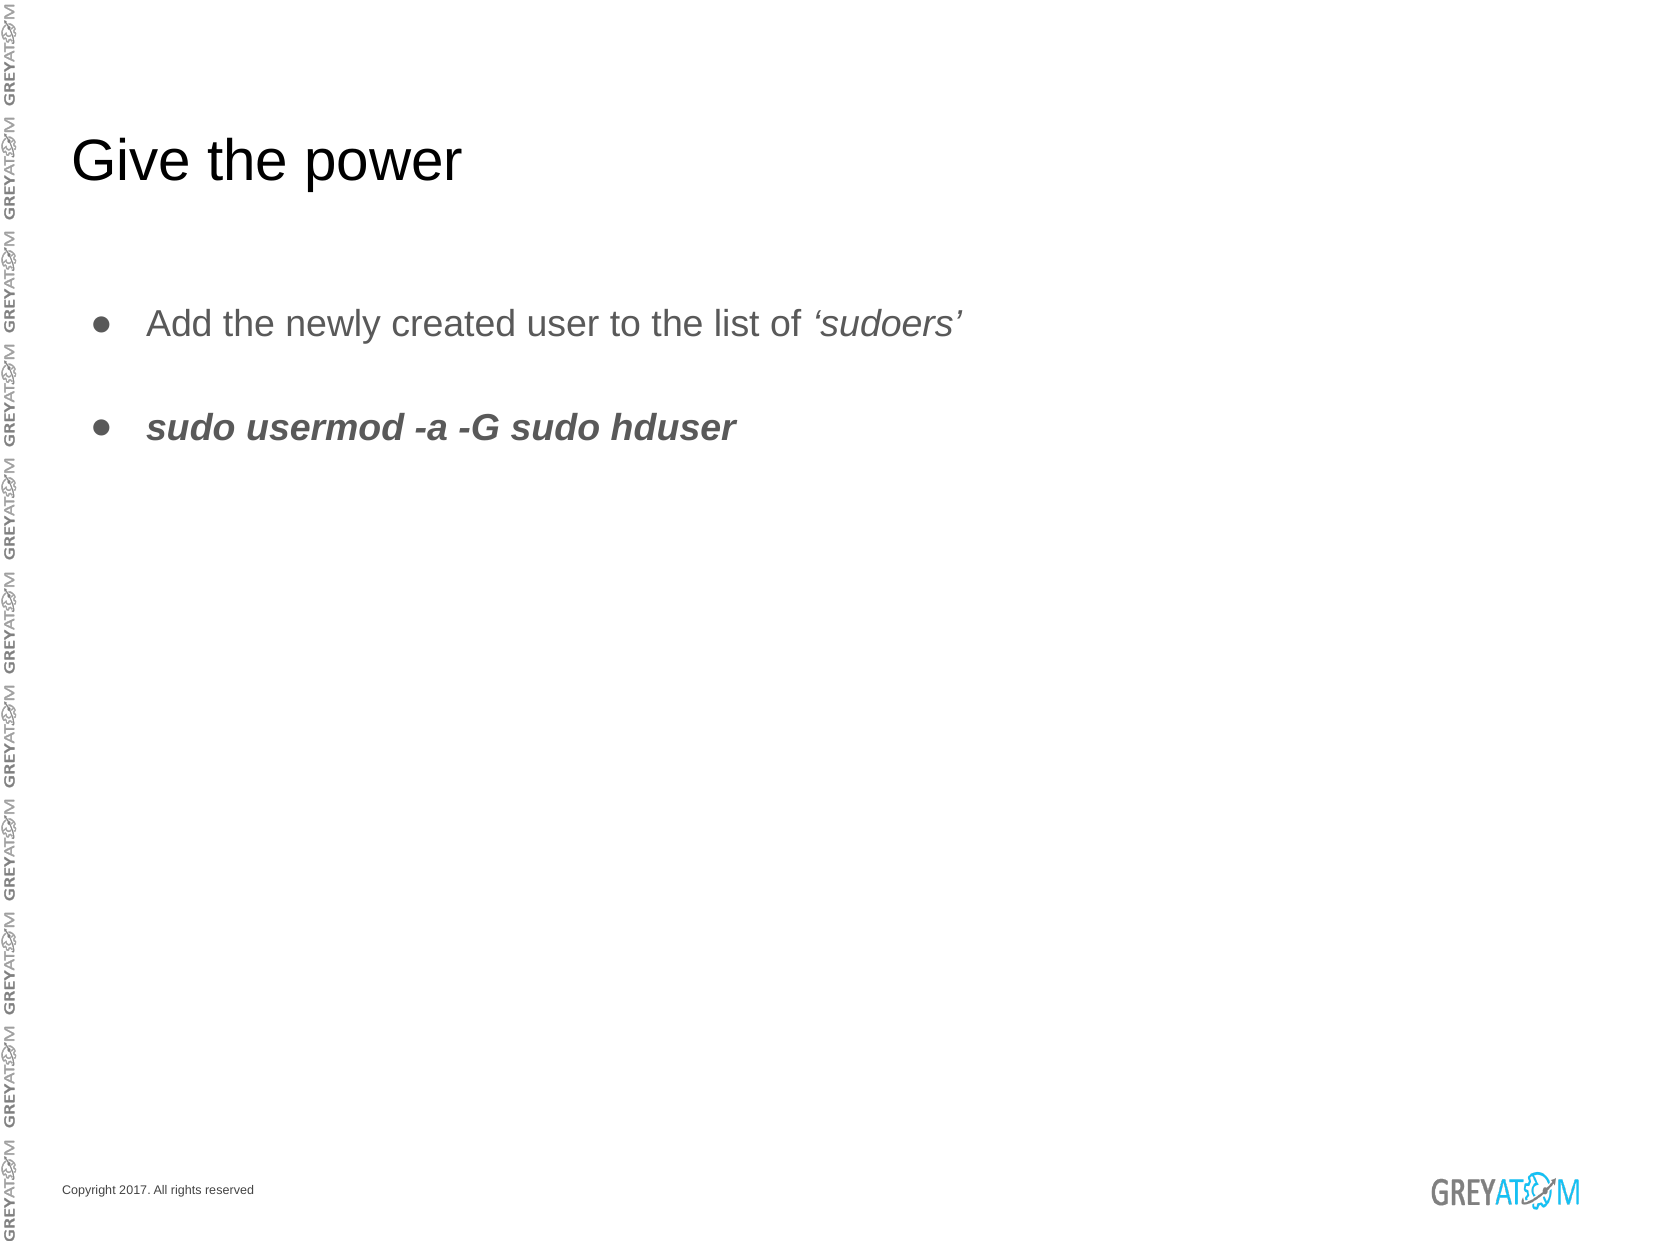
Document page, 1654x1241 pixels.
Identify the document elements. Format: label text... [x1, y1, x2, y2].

picture [1, 1140, 17, 1241]
picture [1, 685, 17, 788]
picture [1, 1026, 17, 1128]
picture [1, 799, 17, 901]
text_box Give the power [56, 107, 1597, 245]
picture [1, 4, 17, 106]
picture [1430, 1168, 1581, 1212]
picture [1, 231, 17, 333]
picture [1, 117, 17, 220]
text_box Add the newly created user to the list of ‘sudoers’ sudo usermod -a -G sudo hduser﻿ [56, 277, 1597, 1102]
picture [1, 572, 17, 674]
picture [1, 344, 17, 447]
picture [1, 912, 17, 1015]
picture [1, 458, 17, 560]
